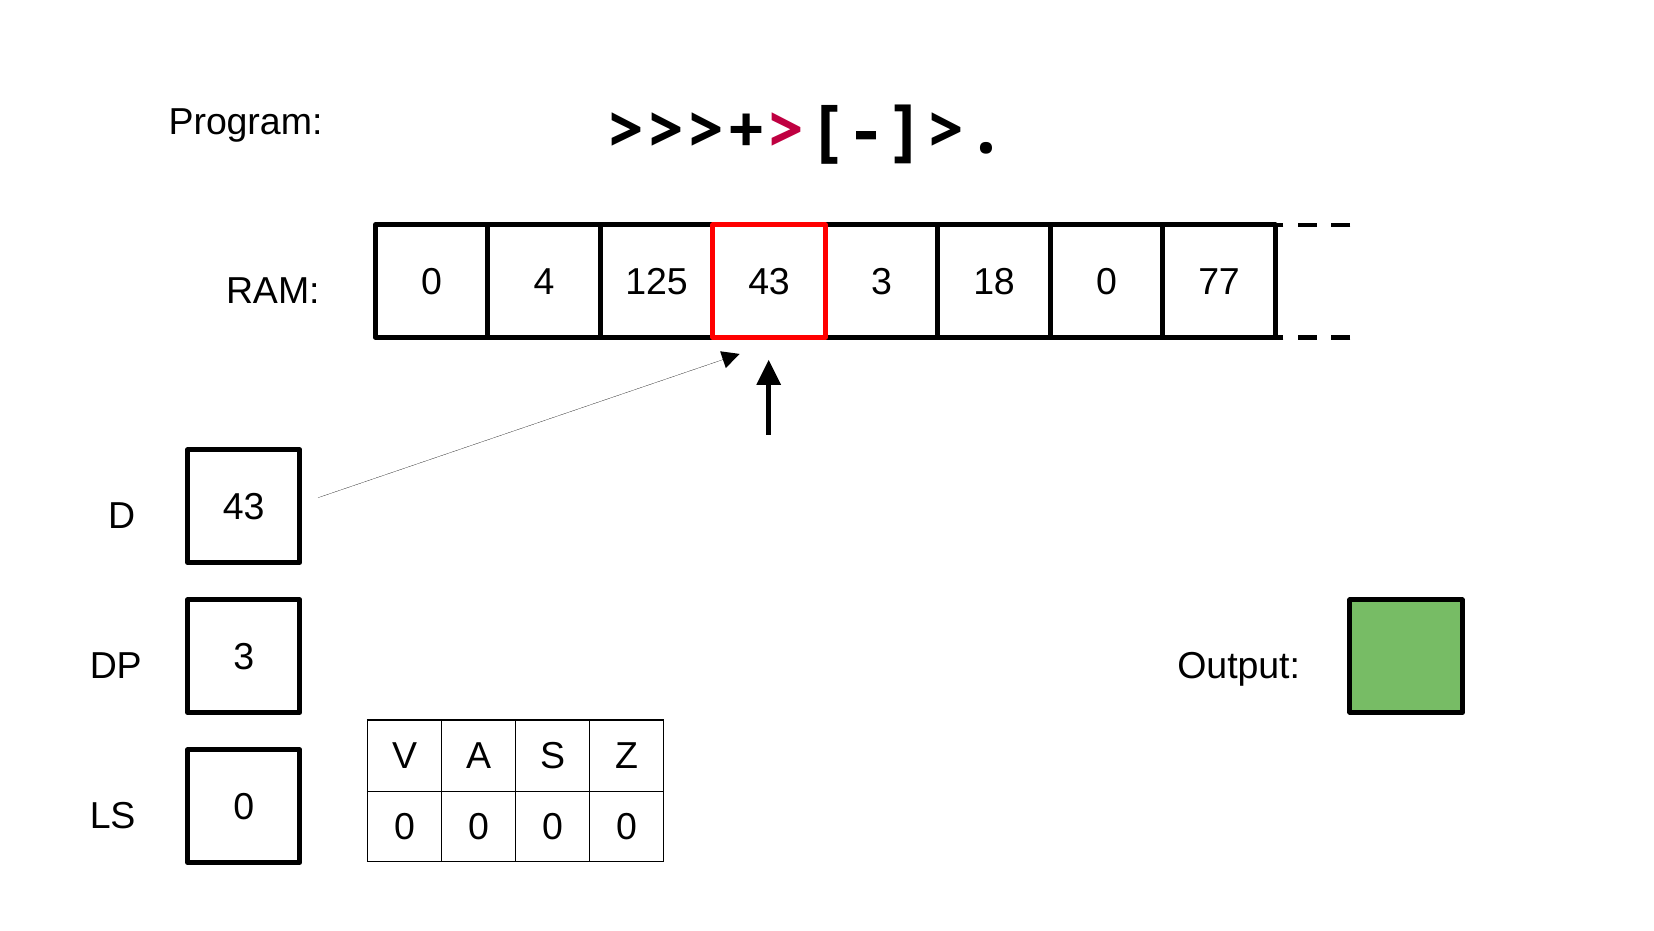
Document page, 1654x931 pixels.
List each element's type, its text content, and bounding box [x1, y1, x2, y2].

text_box Output: [1162, 637, 1336, 737]
text_box 125 [600, 224, 712, 338]
text_box D [93, 487, 150, 545]
table_header V [368, 721, 441, 791]
text_box [1349, 599, 1463, 713]
table_cell 0 [516, 792, 589, 861]
table_header S [516, 721, 589, 791]
table_cell 0 [442, 792, 515, 861]
text_box 18 [937, 224, 1050, 338]
text_box RAM: [211, 262, 362, 362]
text_box LS [74, 787, 151, 845]
text_box 43 [187, 449, 300, 563]
text_box 0 [187, 749, 300, 863]
table_cell 0 [590, 792, 663, 861]
text_box 0 [1050, 224, 1162, 338]
table_cell 0 [368, 792, 441, 861]
text_box 0 [375, 224, 487, 338]
table_header Z [590, 721, 663, 791]
text_box Program: [153, 93, 337, 150]
table_header A [442, 721, 515, 791]
text_box >>>+>[-]>. [337, 74, 1275, 168]
text_box 4 [487, 224, 600, 338]
text_box 3 [187, 599, 300, 713]
text_box DP [74, 637, 157, 695]
text_box 77 [1162, 224, 1276, 338]
text_box 43 [712, 224, 826, 338]
text_box 3 [826, 224, 937, 338]
